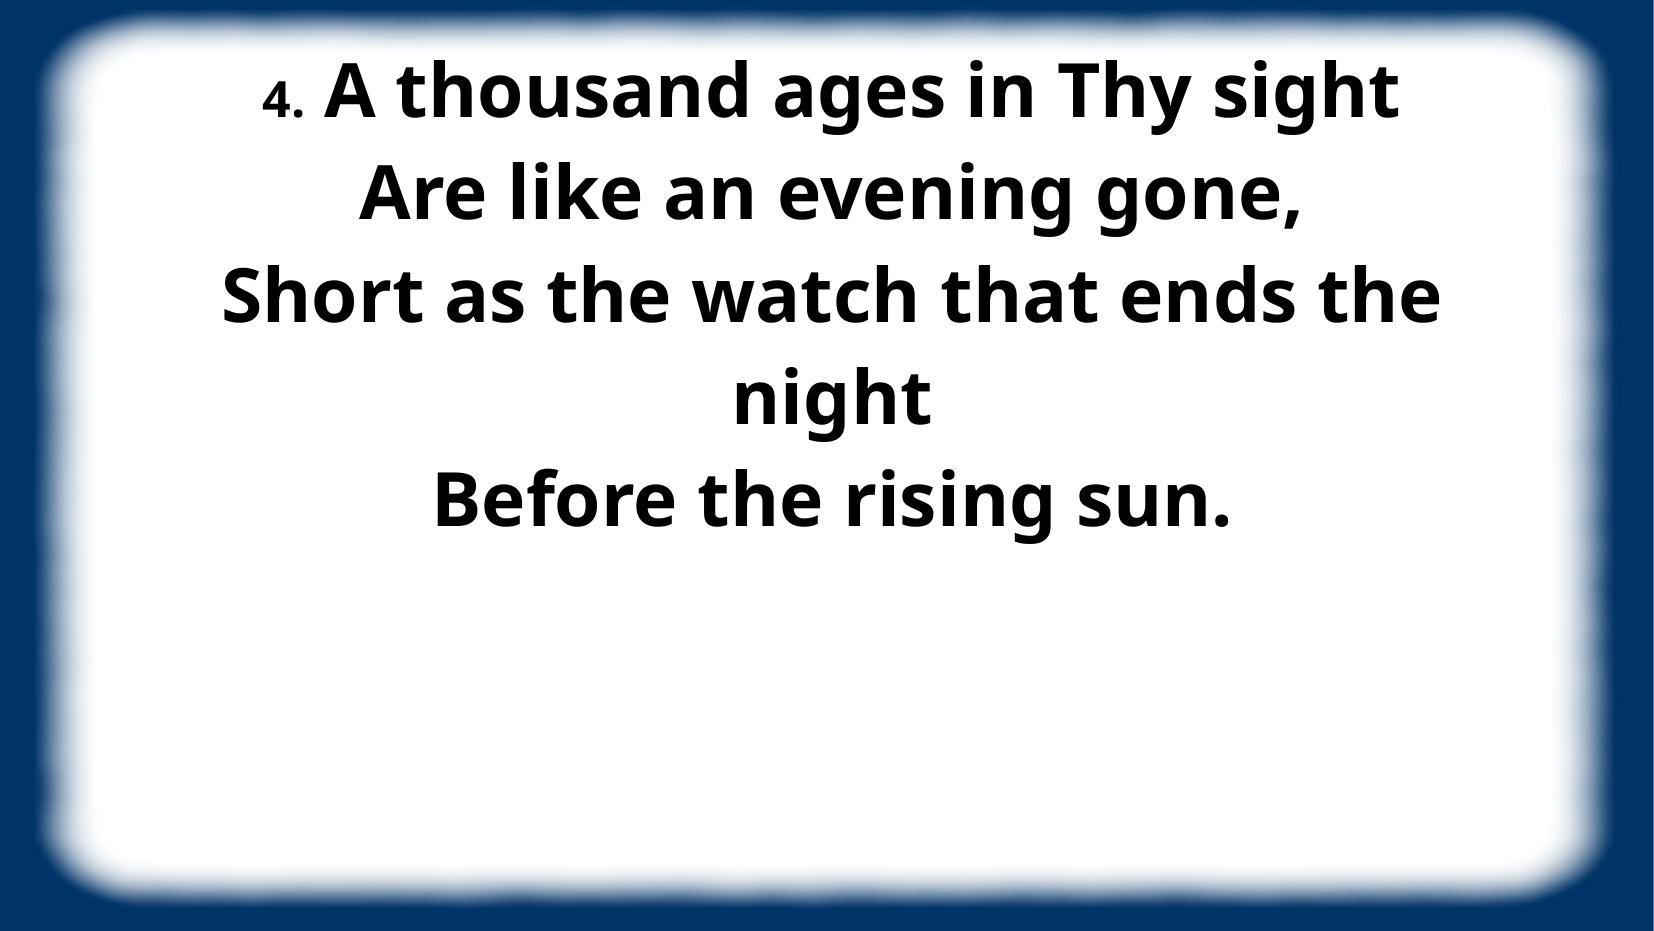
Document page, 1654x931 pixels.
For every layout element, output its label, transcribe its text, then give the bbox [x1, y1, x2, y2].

picture [0, 0, 1654, 931]
text_box 4. A thousand ages in Thy sight Are like an evening gone, Short as the watch that ends the night Before the rising sun. [105, 30, 1561, 445]
